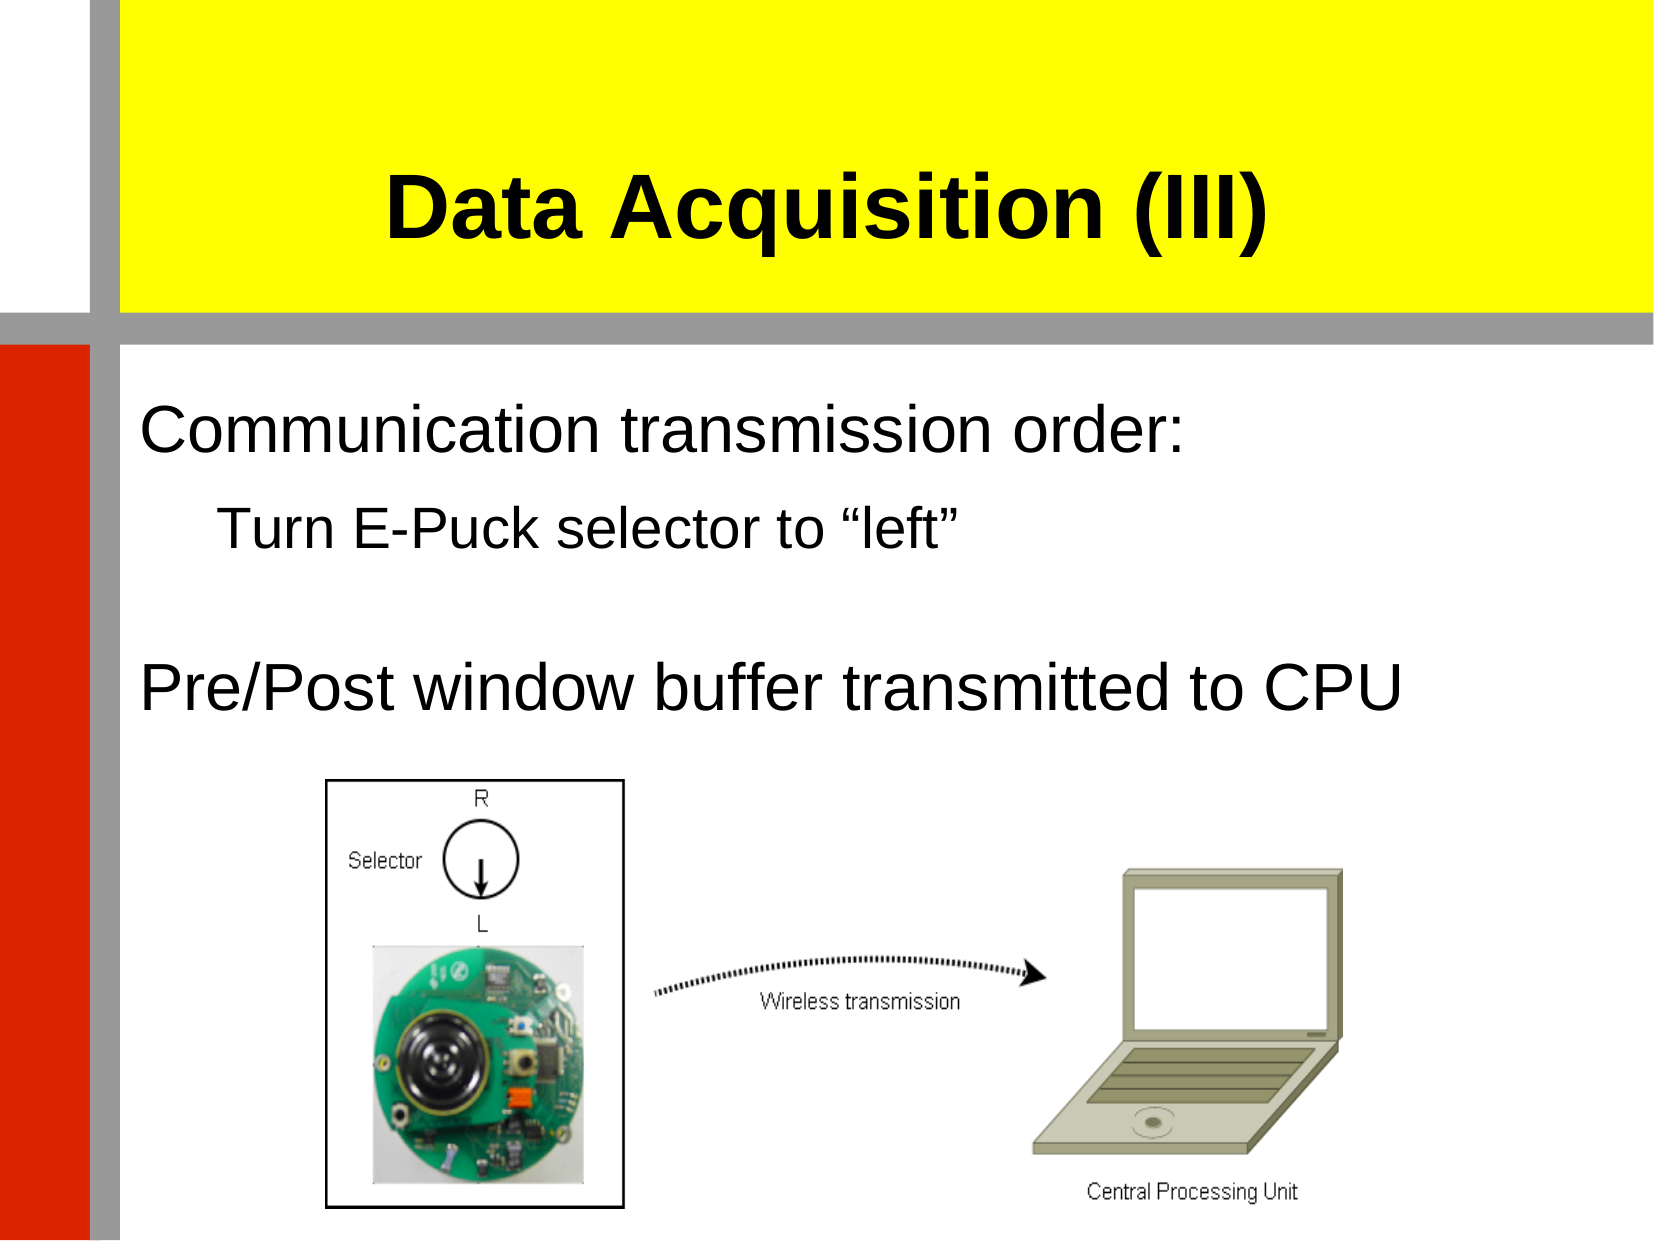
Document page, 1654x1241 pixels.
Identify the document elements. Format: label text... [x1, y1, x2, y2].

picture [325, 779, 1343, 1209]
title Data Acquisition (III) [121, 102, 1534, 311]
list Communication transmission order: Turn E-Puck selector to “left” Pre/Post window buffer transmitted to CPU [121, 391, 1534, 1127]
